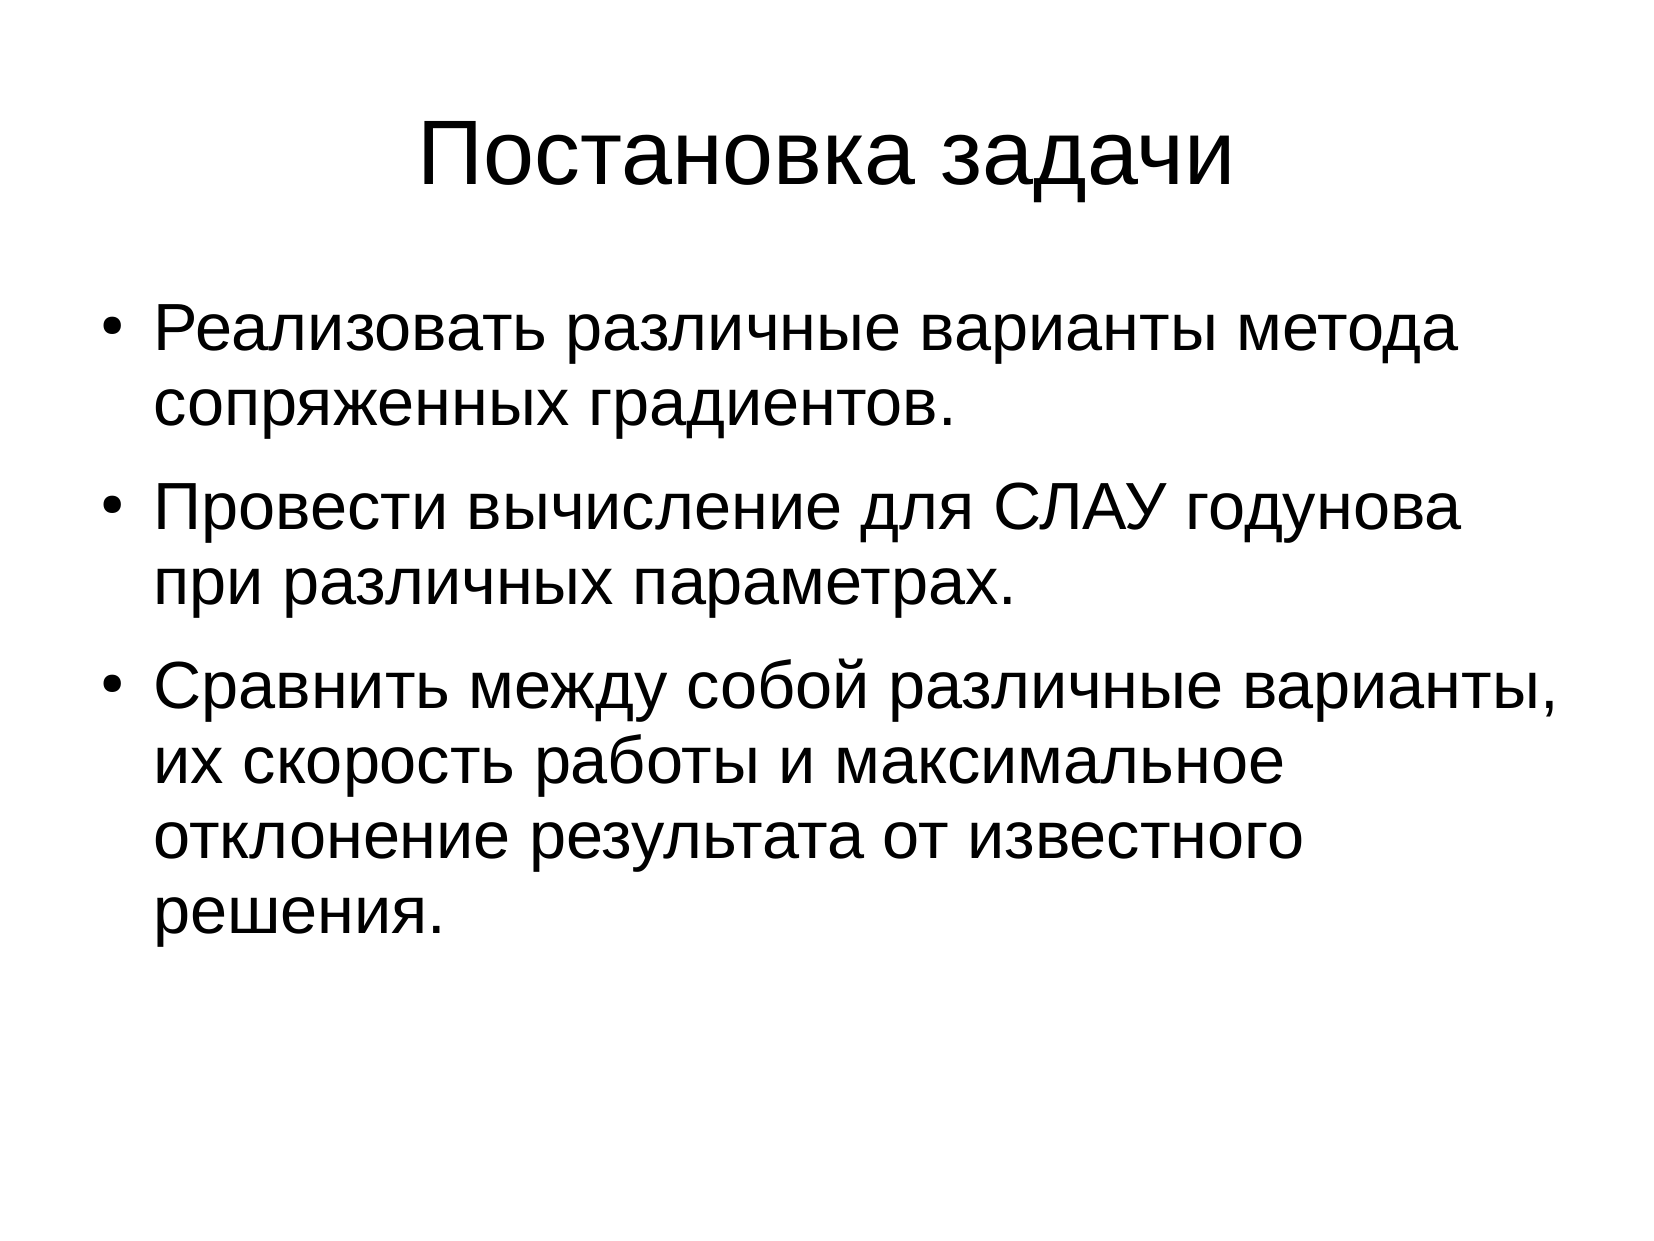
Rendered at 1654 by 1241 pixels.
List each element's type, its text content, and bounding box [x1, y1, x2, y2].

list Реализовать различные варианты метода сопряженных градиентов. Провести вычисление для СЛАУ годунова при различных параметрах. Сравнить между собой различные варианты, их скорость работы и максимальное отклонение результата от известного решения. [82, 290, 1571, 1010]
title Постановка задачи [82, 49, 1571, 257]
